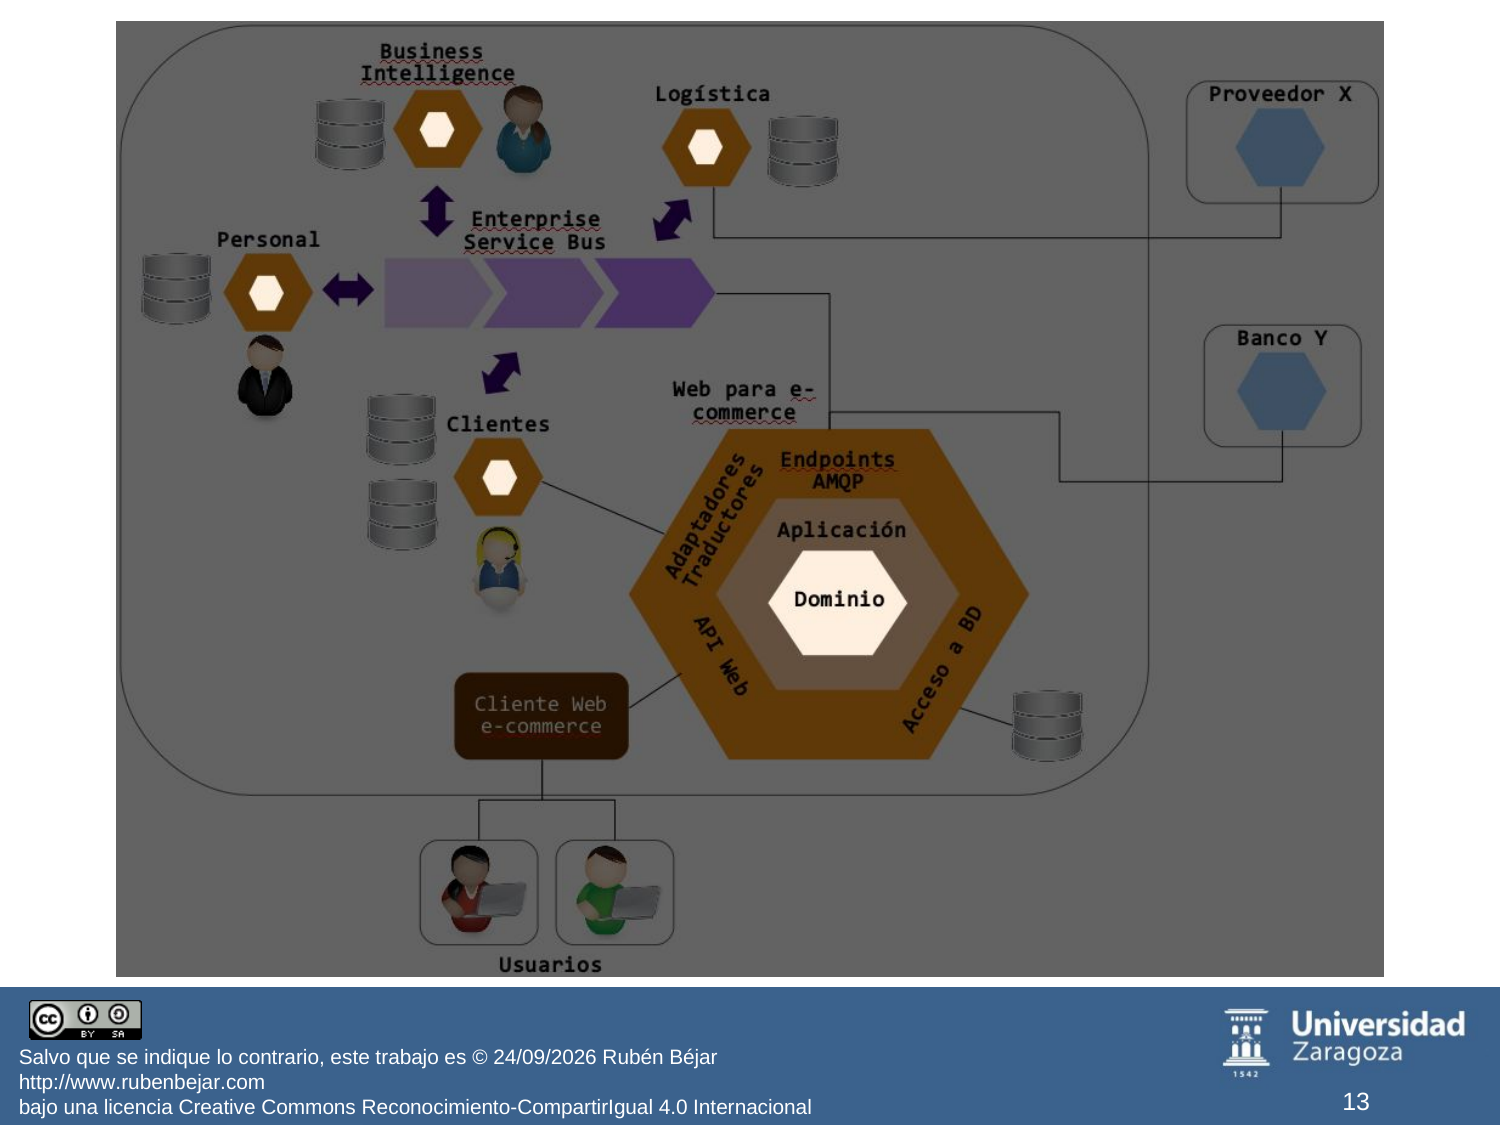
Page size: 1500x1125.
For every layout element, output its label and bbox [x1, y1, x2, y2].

picture [0, 987, 1500, 1125]
picture [116, 21, 1384, 977]
